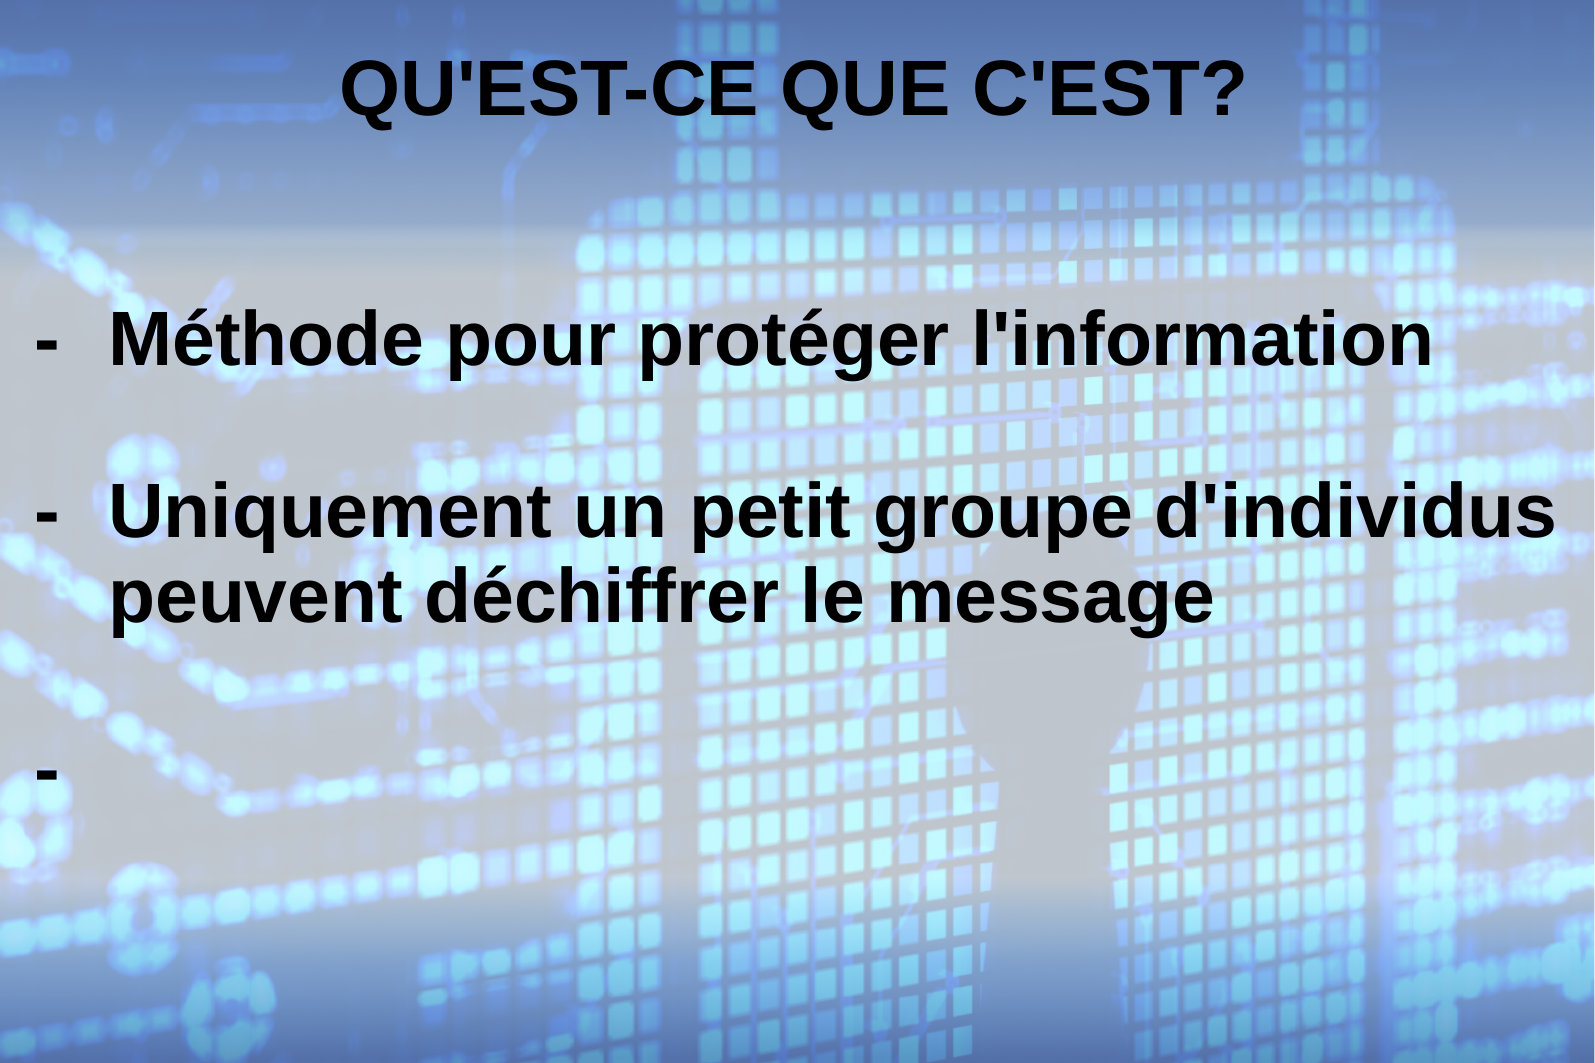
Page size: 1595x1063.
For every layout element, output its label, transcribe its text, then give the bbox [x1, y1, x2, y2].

picture [0, 0, 1595, 1063]
title QU'EST-CE QUE C'EST? [76, 0, 1512, 178]
